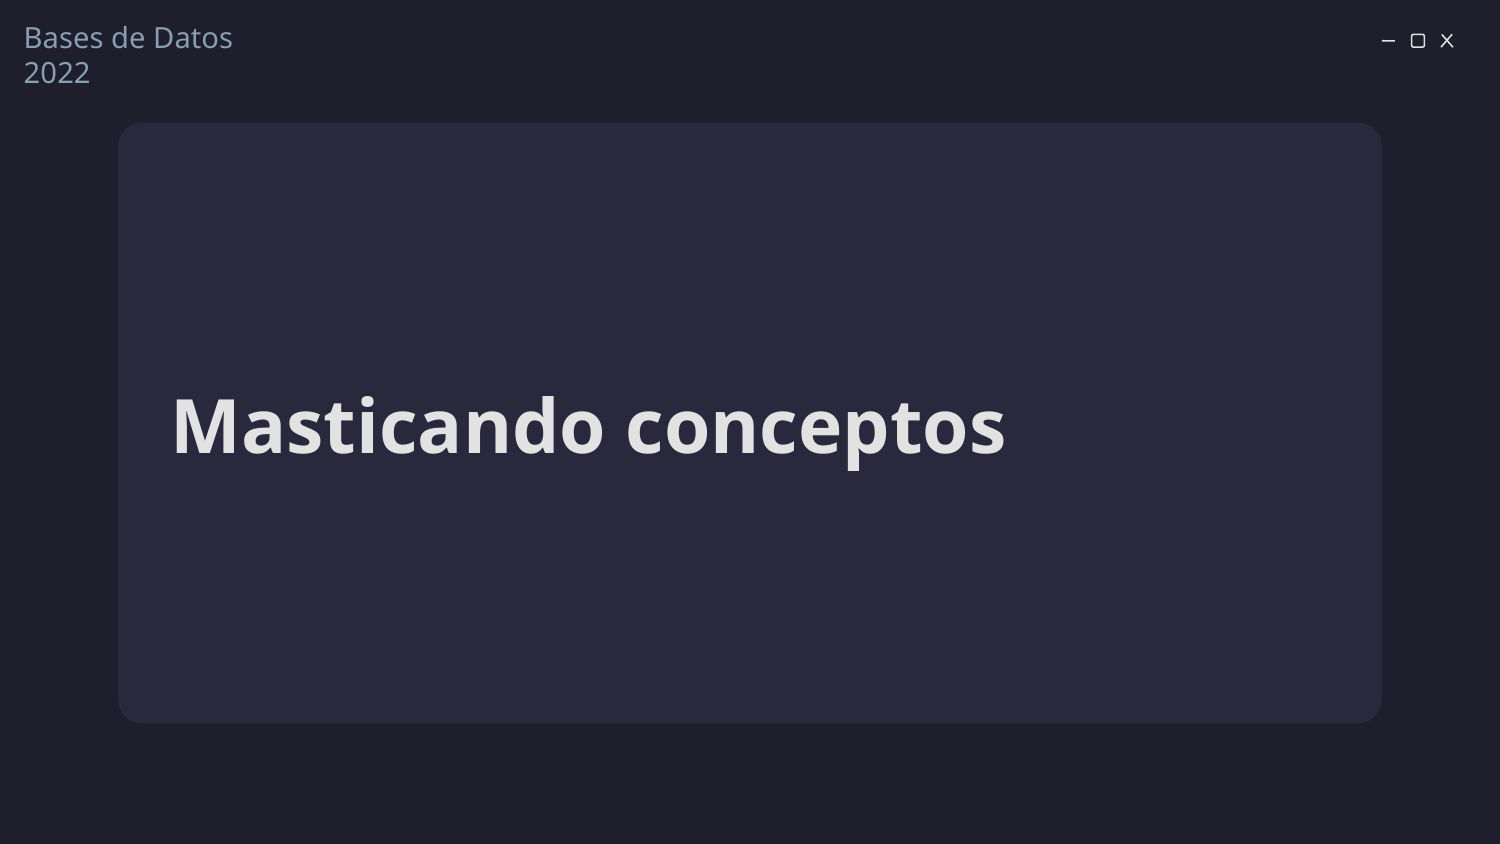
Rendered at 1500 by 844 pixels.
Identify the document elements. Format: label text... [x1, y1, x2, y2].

title Masticando conceptos [155, 199, 1121, 647]
